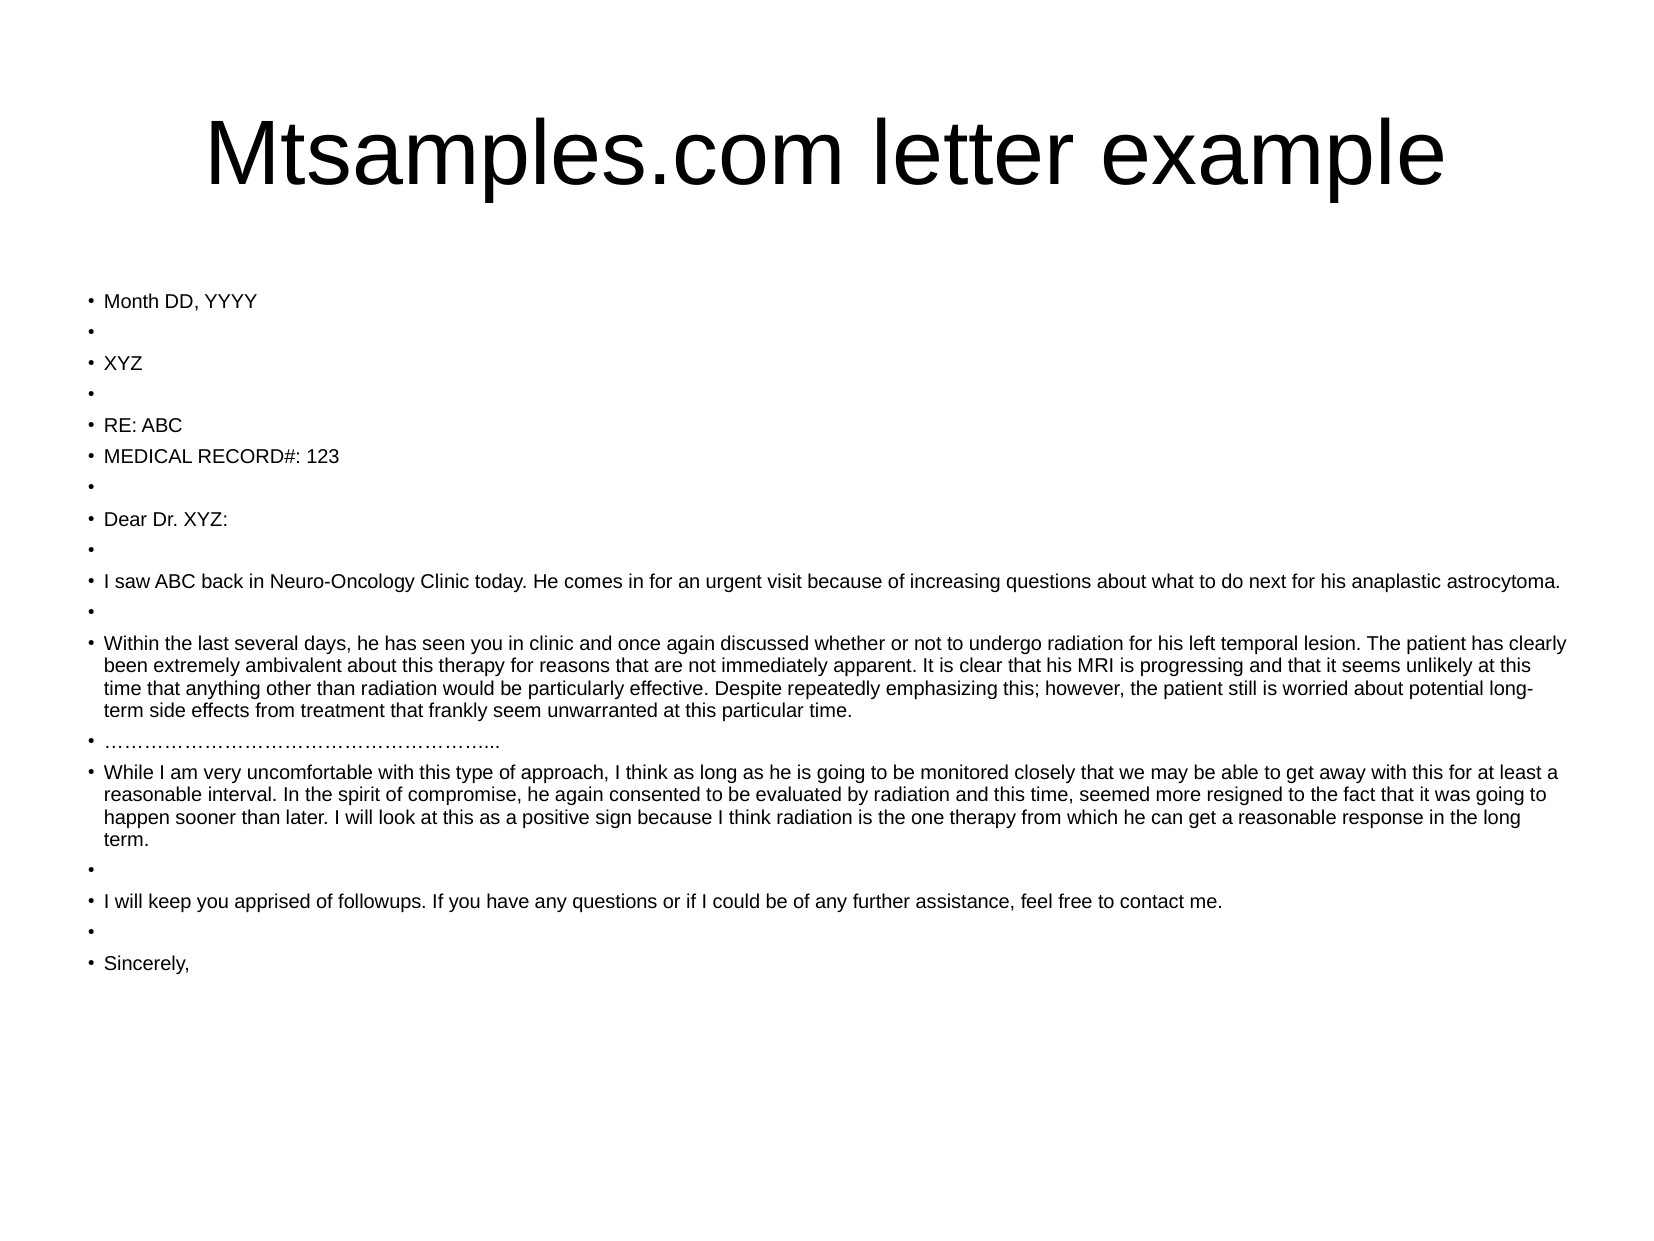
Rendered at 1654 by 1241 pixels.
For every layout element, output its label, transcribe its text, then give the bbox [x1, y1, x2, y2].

list Month DD, YYYY XYZ RE: ABC MEDICAL RECORD#: 123 Dear Dr. XYZ: I saw ABC back in Neuro-Oncology Clinic today. He comes in for an urgent visit because of increasing questions about what to do next for his anaplastic astrocytoma. Within the last several days, he has seen you in clinic and once again discussed whether or not to undergo radiation for his left temporal lesion. The patient has clearly been extremely ambivalent about this therapy for reasons that are not immediately apparent. It is clear that his MRI is progressing and that it seems unlikely at this time that anything other than radiation would be particularly effective. Despite repeatedly emphasizing this; however, the patient still is worried about potential long-term side effects from treatment that frankly seem unwarranted at this particular time. …………………………………………………... While I am very uncomfortable with this type of approach, I think as long as he is going to be monitored closely that we may be able to get away with this for at least a reasonable interval. In the spirit of compromise, he again consented to be evaluated by radiation and this time, seemed more resigned to the fact that it was going to happen sooner than later. I will look at this as a positive sign because I think radiation is the one therapy from which he can get a reasonable response in the long term. I will keep you apprised of followups. If you have any questions or if I could be of any further assistance, feel free to contact me. Sincerely, [82, 290, 1571, 1010]
title Mtsamples.com letter example [82, 49, 1571, 257]
